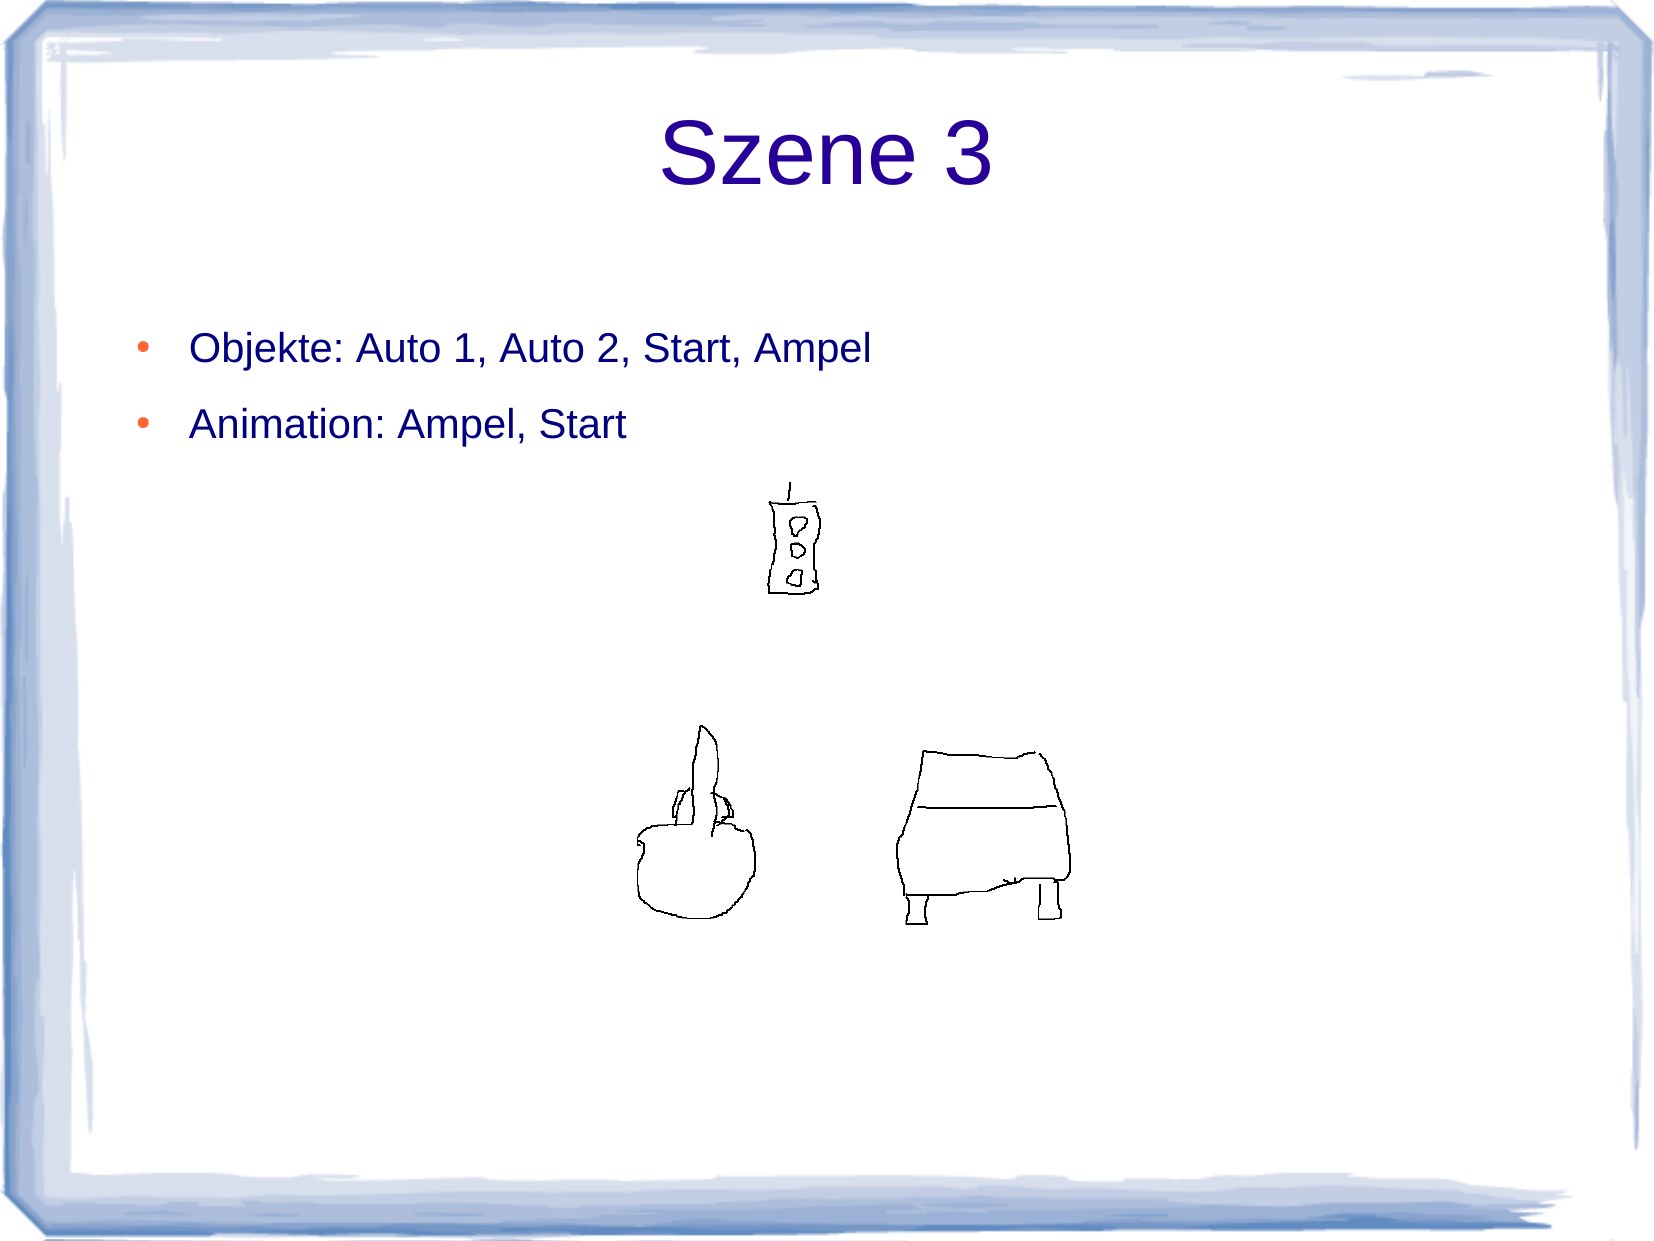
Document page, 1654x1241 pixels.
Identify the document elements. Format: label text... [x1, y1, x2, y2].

list Objekte: Auto 1, Auto 2, Start, Ampel Animation: Ampel, Start [118, 324, 1571, 1004]
picture [0, 0, 1654, 1241]
title Szene 3 [82, 49, 1571, 257]
